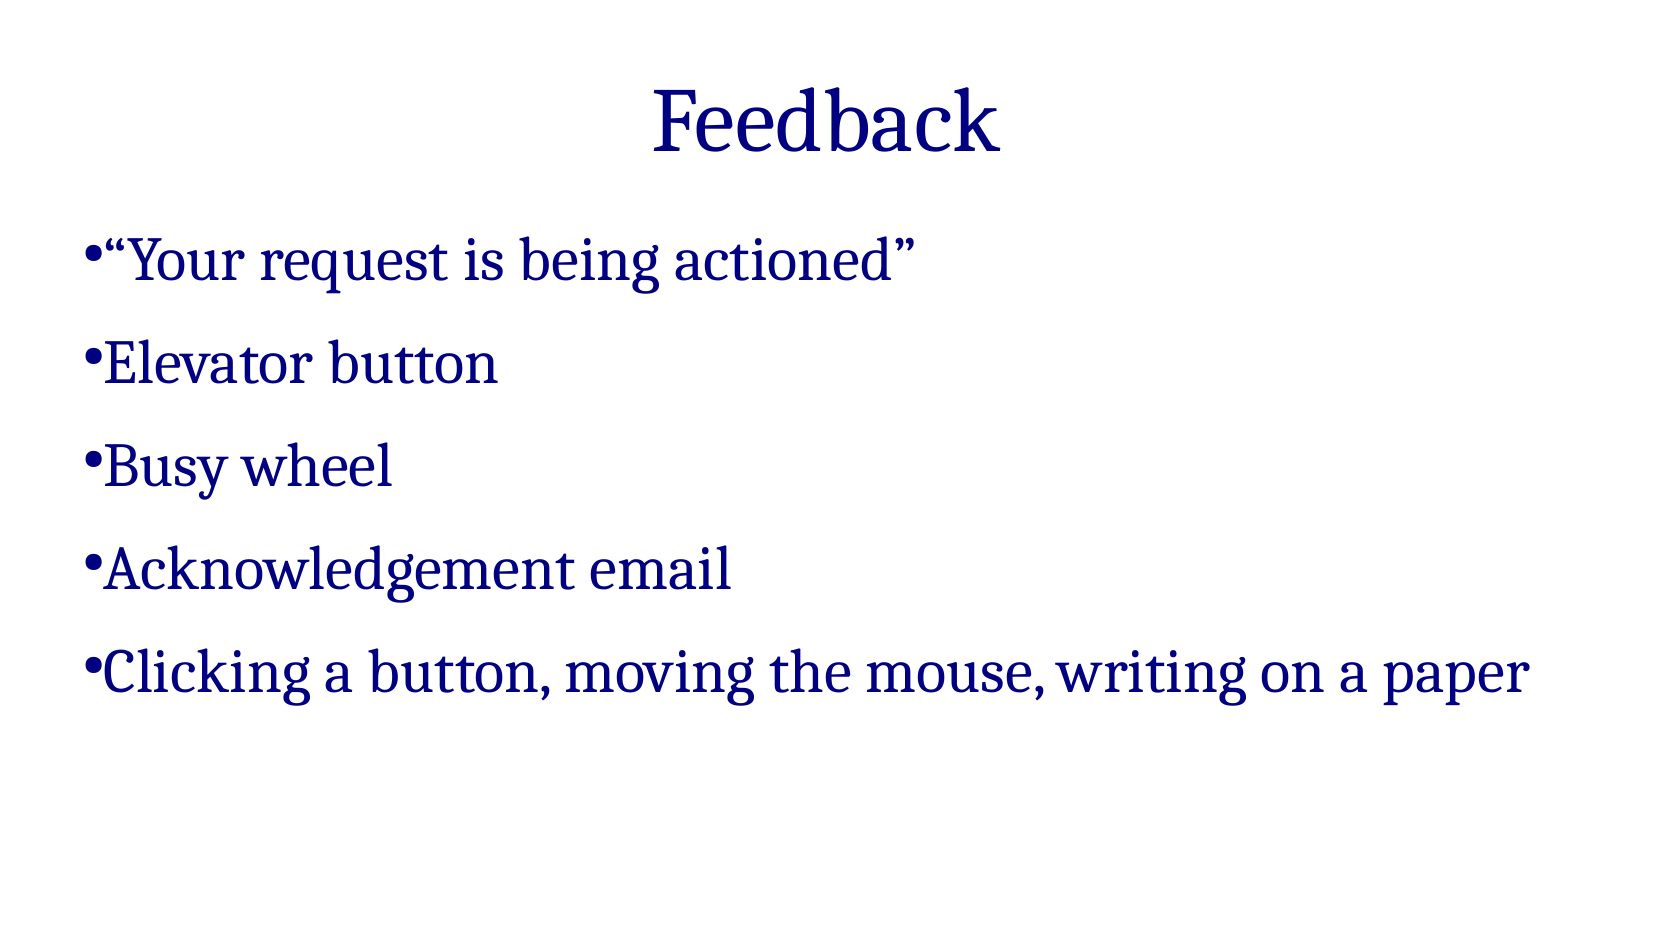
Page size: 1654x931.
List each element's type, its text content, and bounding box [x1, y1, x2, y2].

list “Your request is being actioned” Elevator button Busy wheel Acknowledgement email Clicking a button, moving the mouse, writing on a paper [82, 217, 1571, 758]
title Feedback [82, 37, 1571, 193]
